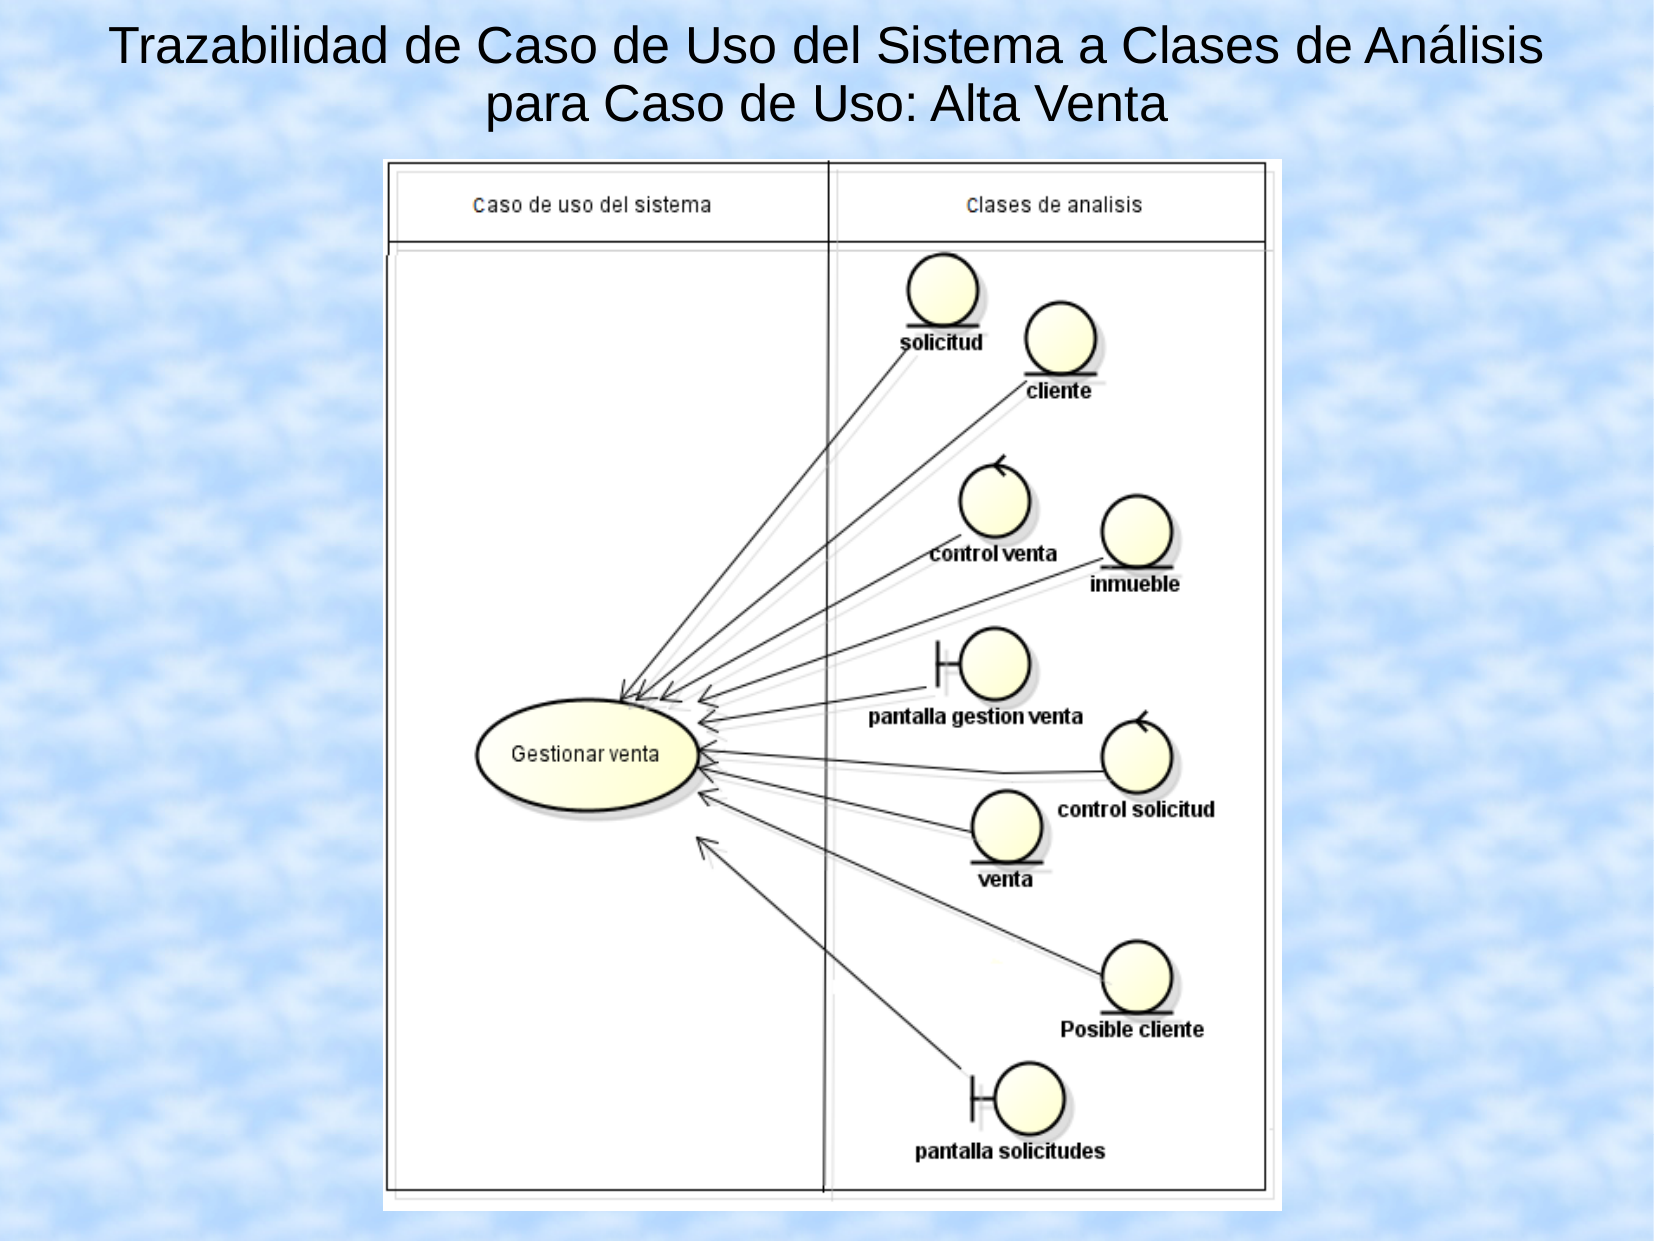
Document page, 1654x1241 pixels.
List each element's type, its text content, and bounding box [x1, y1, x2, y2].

picture [0, 0, 1654, 1241]
title Trazabilidad de Caso de Uso del Sistema a Clases de Análisis para Caso de Uso: Alta Venta [82, 0, 1571, 179]
